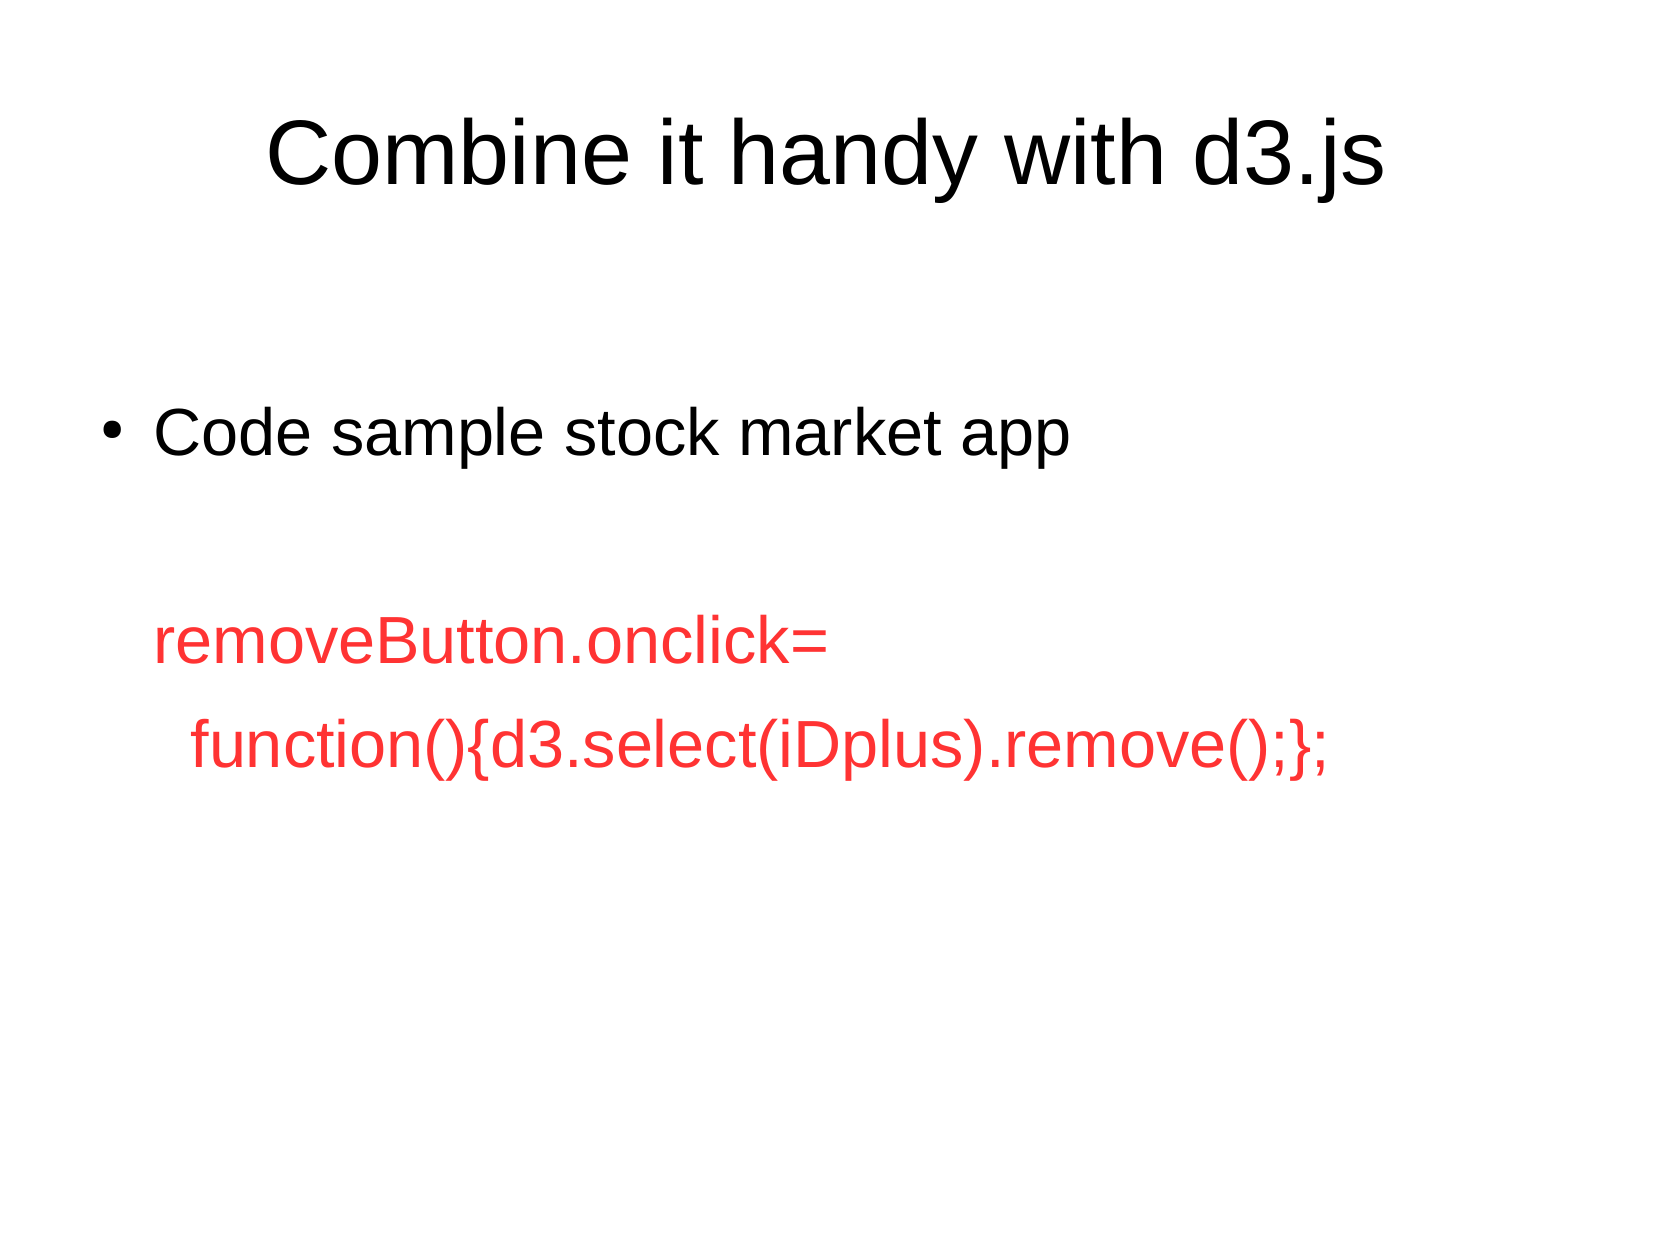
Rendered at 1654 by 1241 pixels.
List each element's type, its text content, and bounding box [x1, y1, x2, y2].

title Combine it handy with d3.js [82, 49, 1571, 257]
list Code sample stock market app removeButton.onclick= function(){d3.select(iDplus).remove();}; [82, 290, 1571, 1010]
